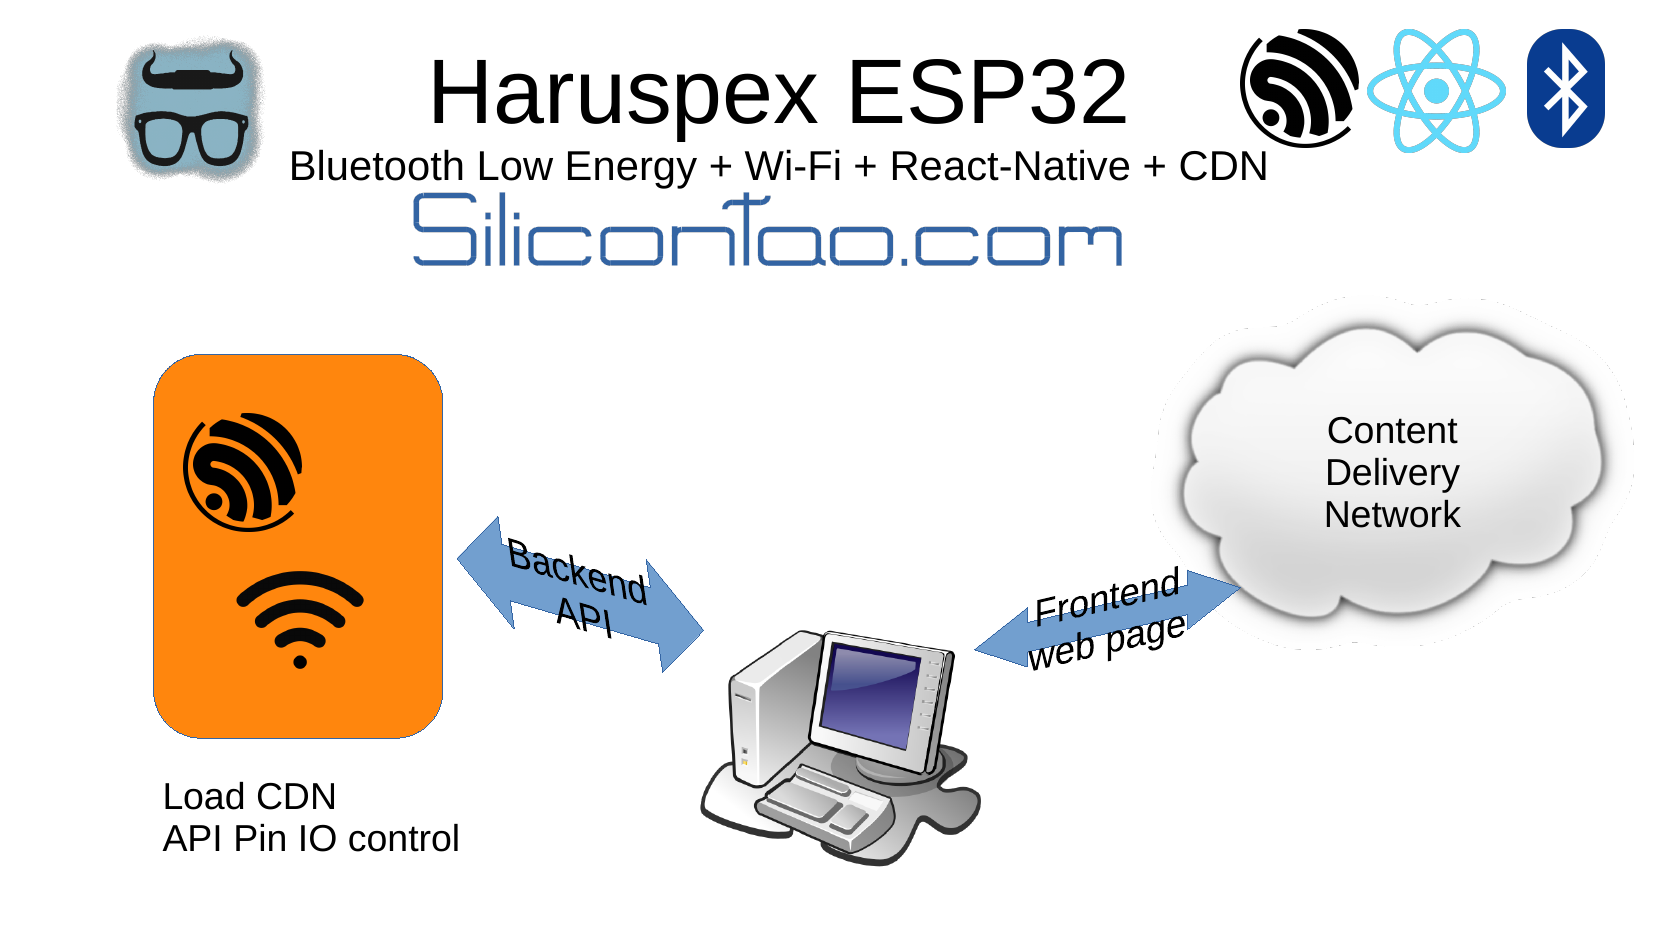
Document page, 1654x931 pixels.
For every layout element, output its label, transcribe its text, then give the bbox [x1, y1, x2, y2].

picture [1151, 295, 1634, 650]
text_box Backend API [457, 516, 704, 673]
picture [679, 562, 1003, 886]
picture [1165, 578, 1174, 589]
title Haruspex ESP32 Bluetooth Low Energy + Wi-Fi + React-Native + CDN [301, 37, 1477, 193]
text_box Load CDN API Pin IO control [147, 767, 532, 909]
picture [1240, 29, 1359, 148]
picture [1151, 625, 1160, 639]
picture [413, 192, 1122, 266]
text_box [153, 354, 443, 739]
picture [183, 413, 384, 739]
picture [82, 0, 301, 218]
picture [1151, 640, 1160, 647]
picture [1367, 29, 1506, 153]
picture [1527, 29, 1605, 148]
text_box Frontend web page [974, 570, 1241, 667]
picture [1172, 620, 1181, 626]
